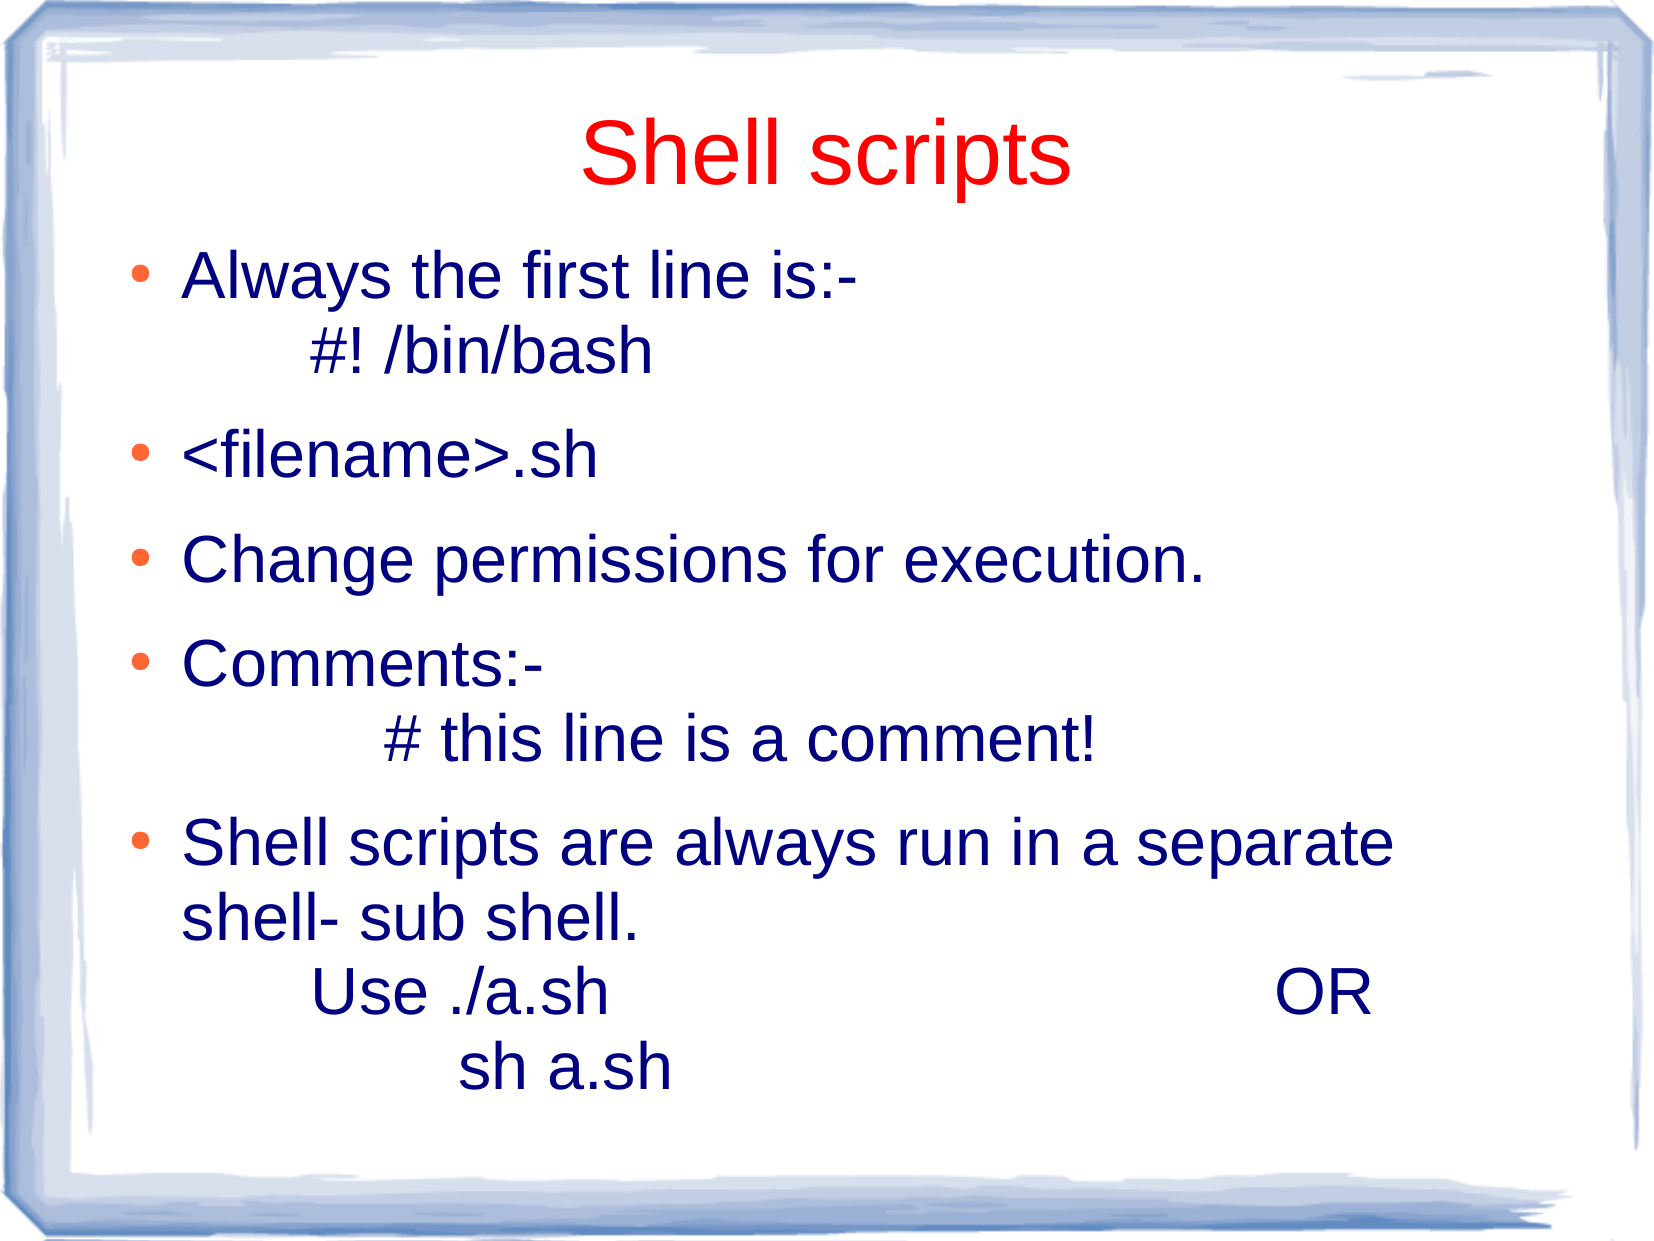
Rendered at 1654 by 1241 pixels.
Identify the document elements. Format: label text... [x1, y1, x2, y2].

title Shell scripts [82, 56, 1571, 250]
picture [0, 0, 1654, 1241]
list Always the first line is:- #! /bin/bash <filename>.sh Change permissions for execution. Comments:- # this line is a comment! Shell scripts are always run in a separate shell- sub shell. Use ./a.sh OR sh a.sh [110, 238, 1564, 1105]
